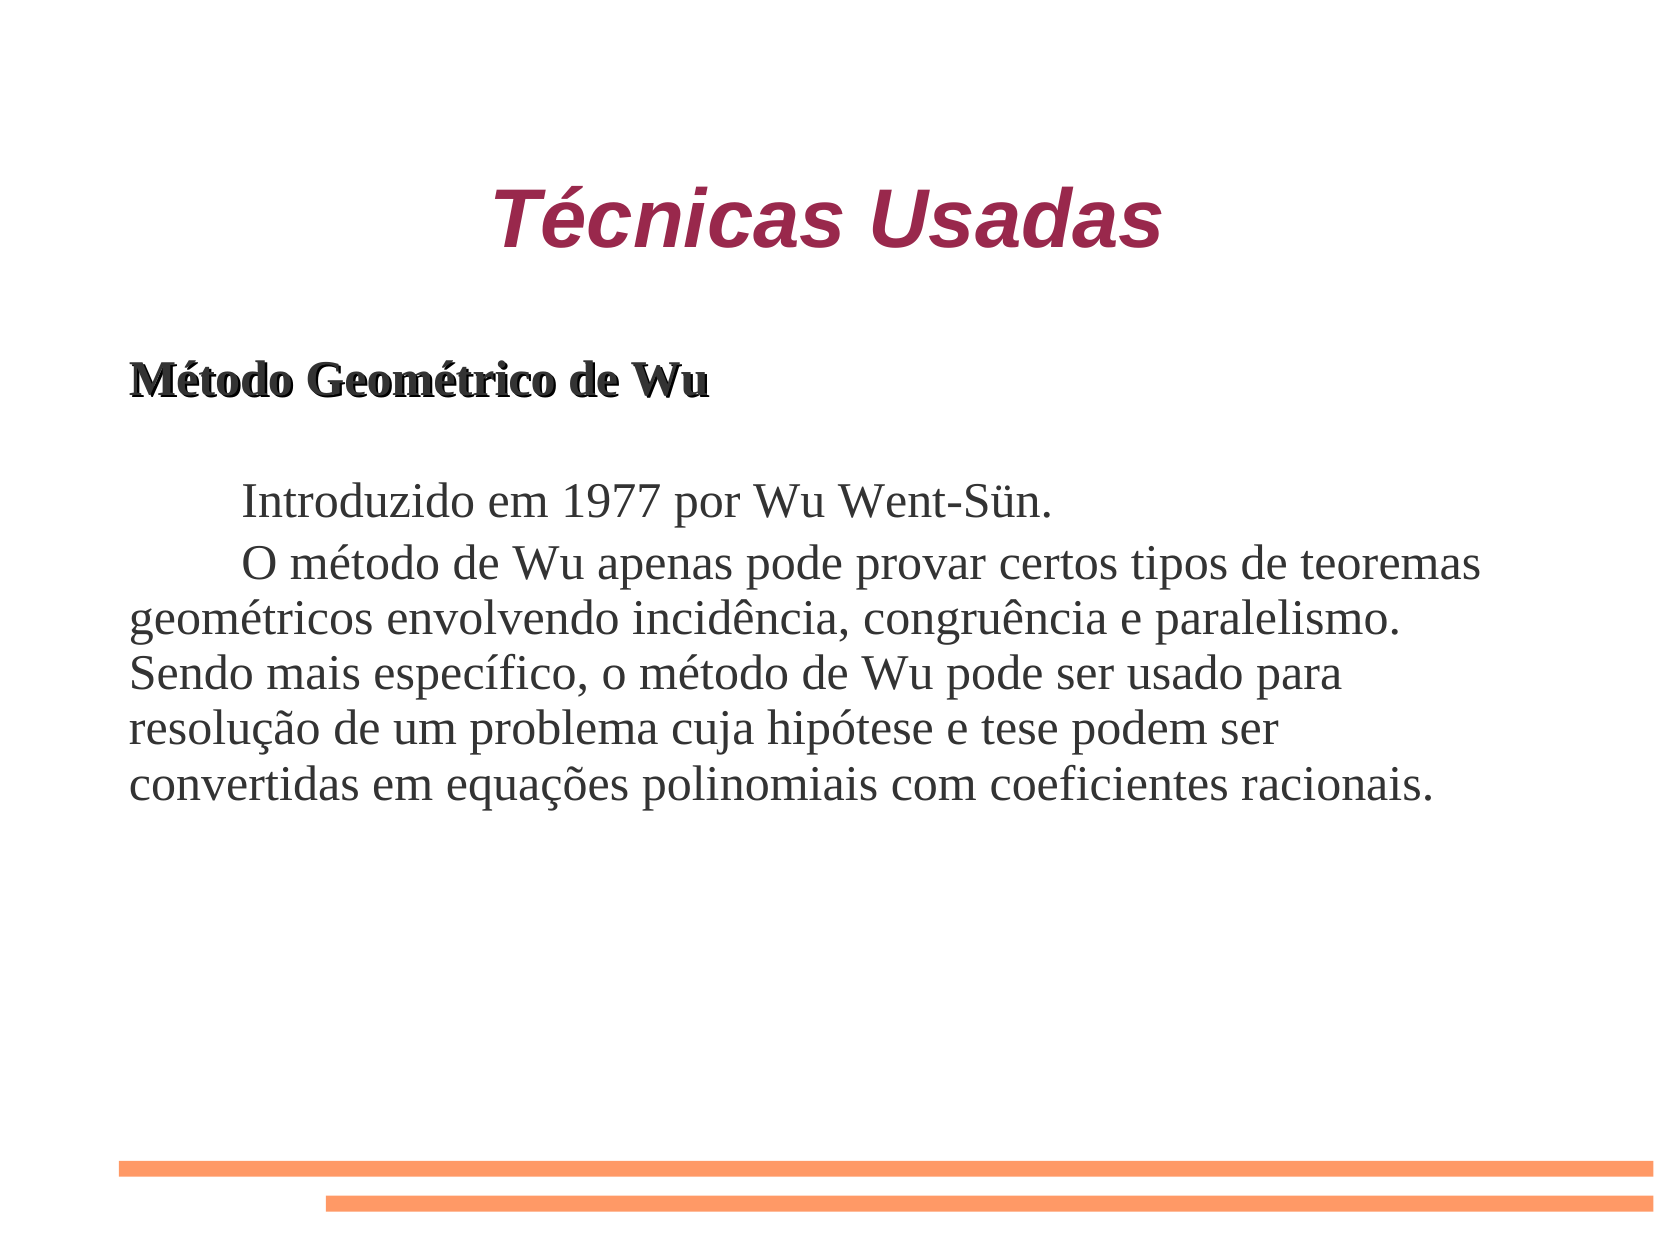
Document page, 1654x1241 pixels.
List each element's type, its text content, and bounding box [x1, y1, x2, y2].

title Técnicas Usadas [121, 114, 1534, 322]
list Método Geométrico de Wu Introduzido em 1977 por Wu Went-Sün. O método de Wu apenas pode provar certos tipos de teoremas geométricos envolvendo incidência, congruência e paralelismo. Sendo mais específico, o método de Wu pode ser usado para resolução de um problema cuja hipótese e tese podem ser convertidas em equações polinomiais com coeficientes racionais. [129, 350, 1510, 1133]
